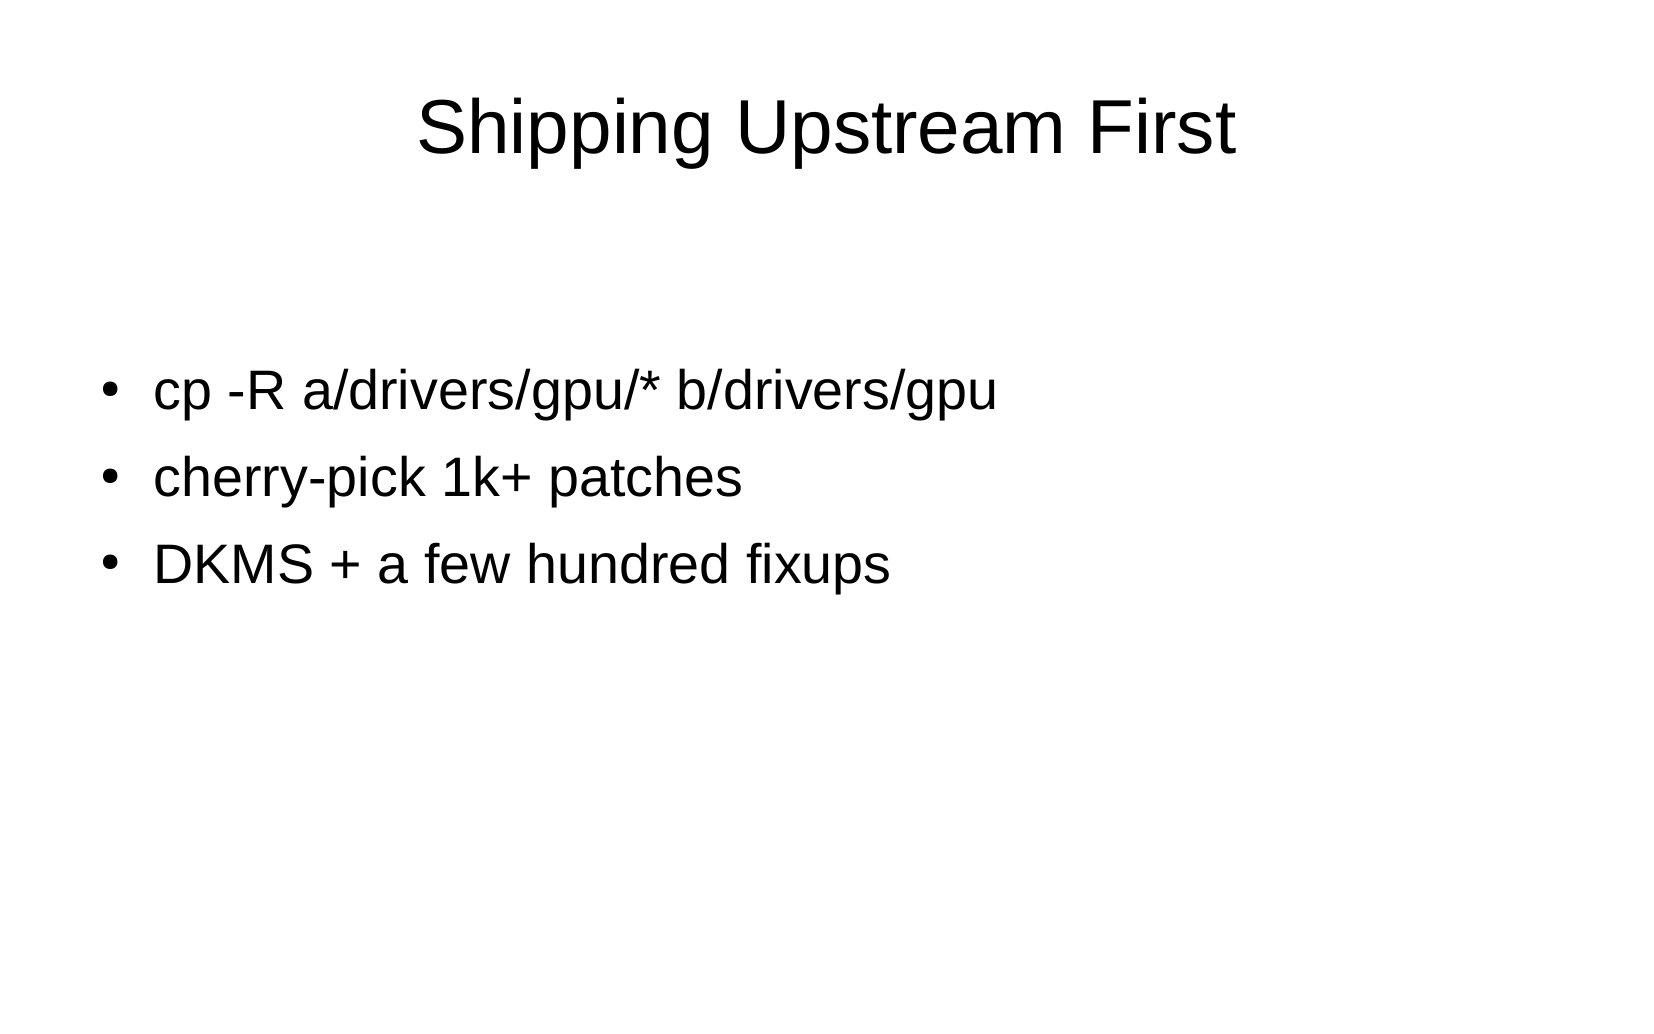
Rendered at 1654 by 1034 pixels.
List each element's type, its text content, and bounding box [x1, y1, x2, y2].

list cp -R a/drivers/gpu/* b/drivers/gpu cherry-pick 1k+ patches DKMS + a few hundred fixups [82, 359, 1571, 851]
title Shipping Upstream First [82, 41, 1571, 214]
